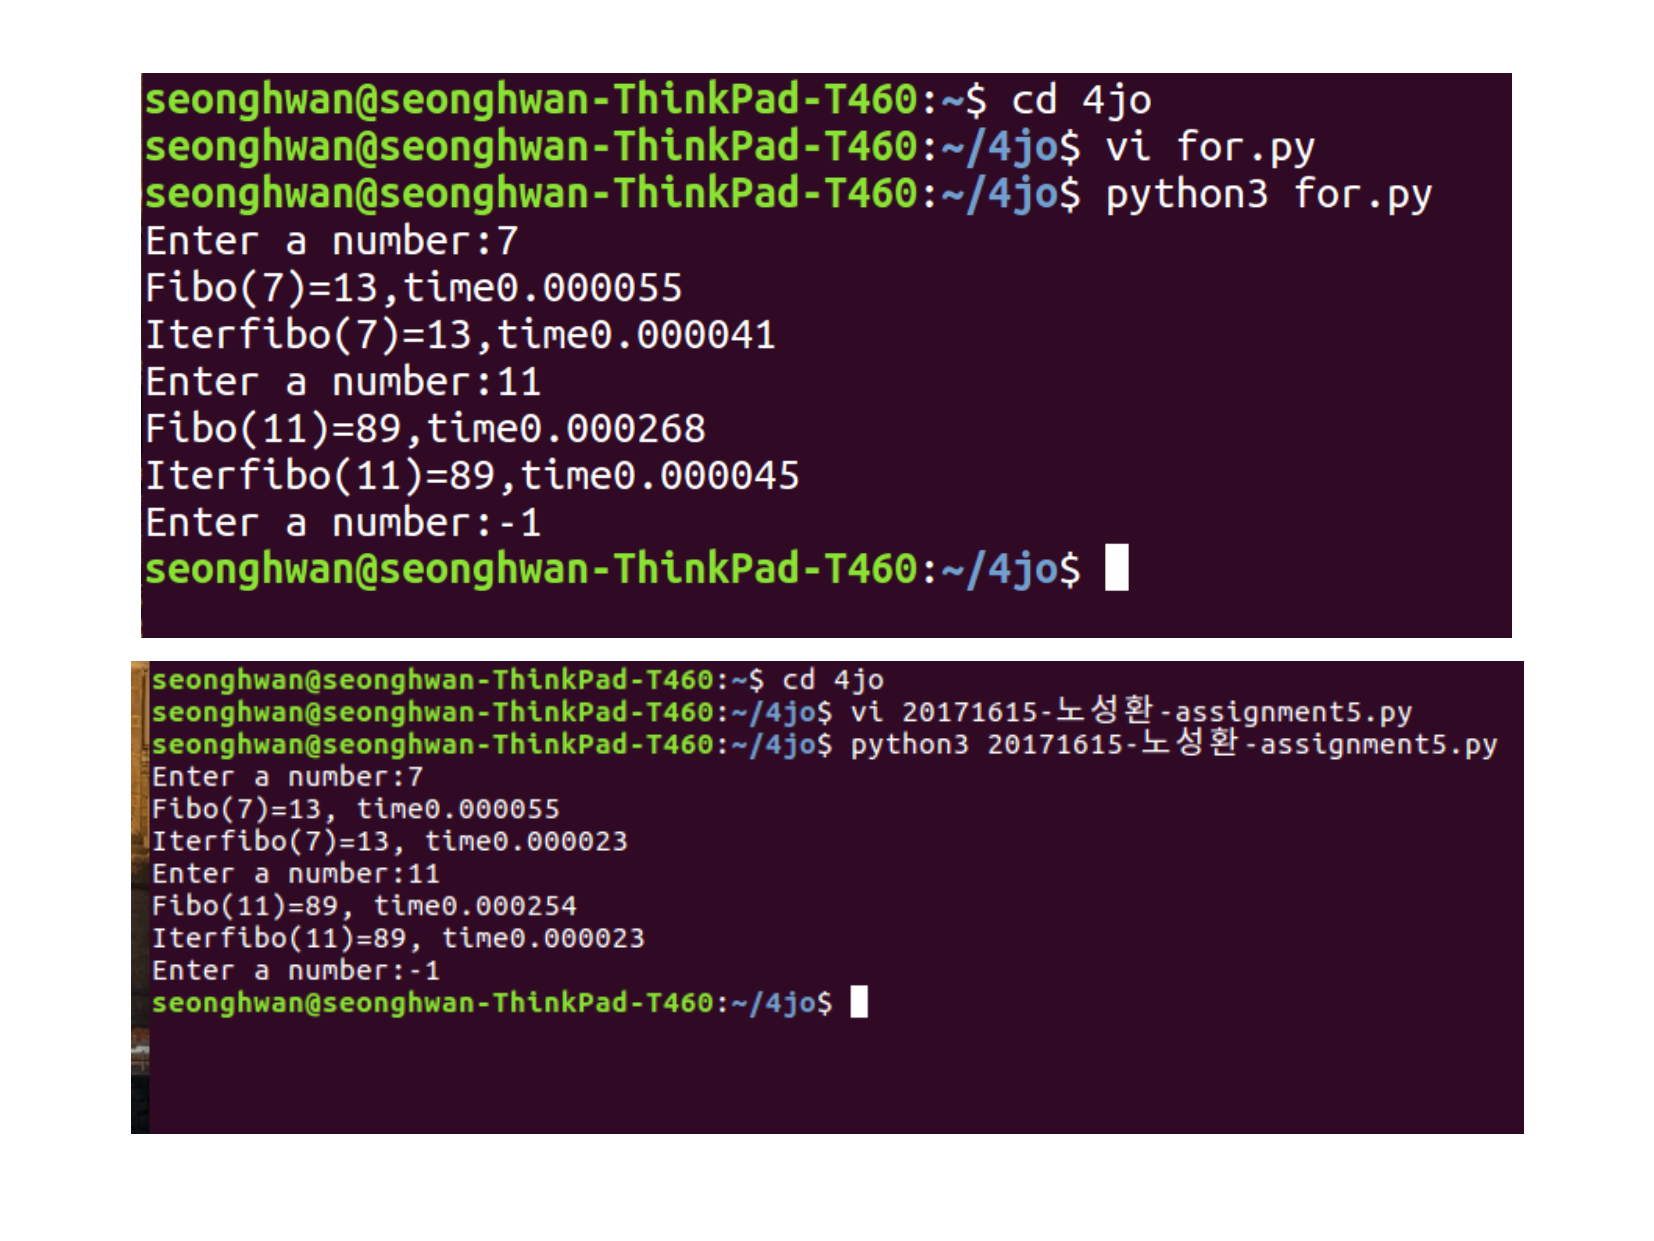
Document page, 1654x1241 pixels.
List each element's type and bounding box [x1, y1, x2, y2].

picture [131, 661, 1524, 1134]
picture [141, 73, 1512, 638]
